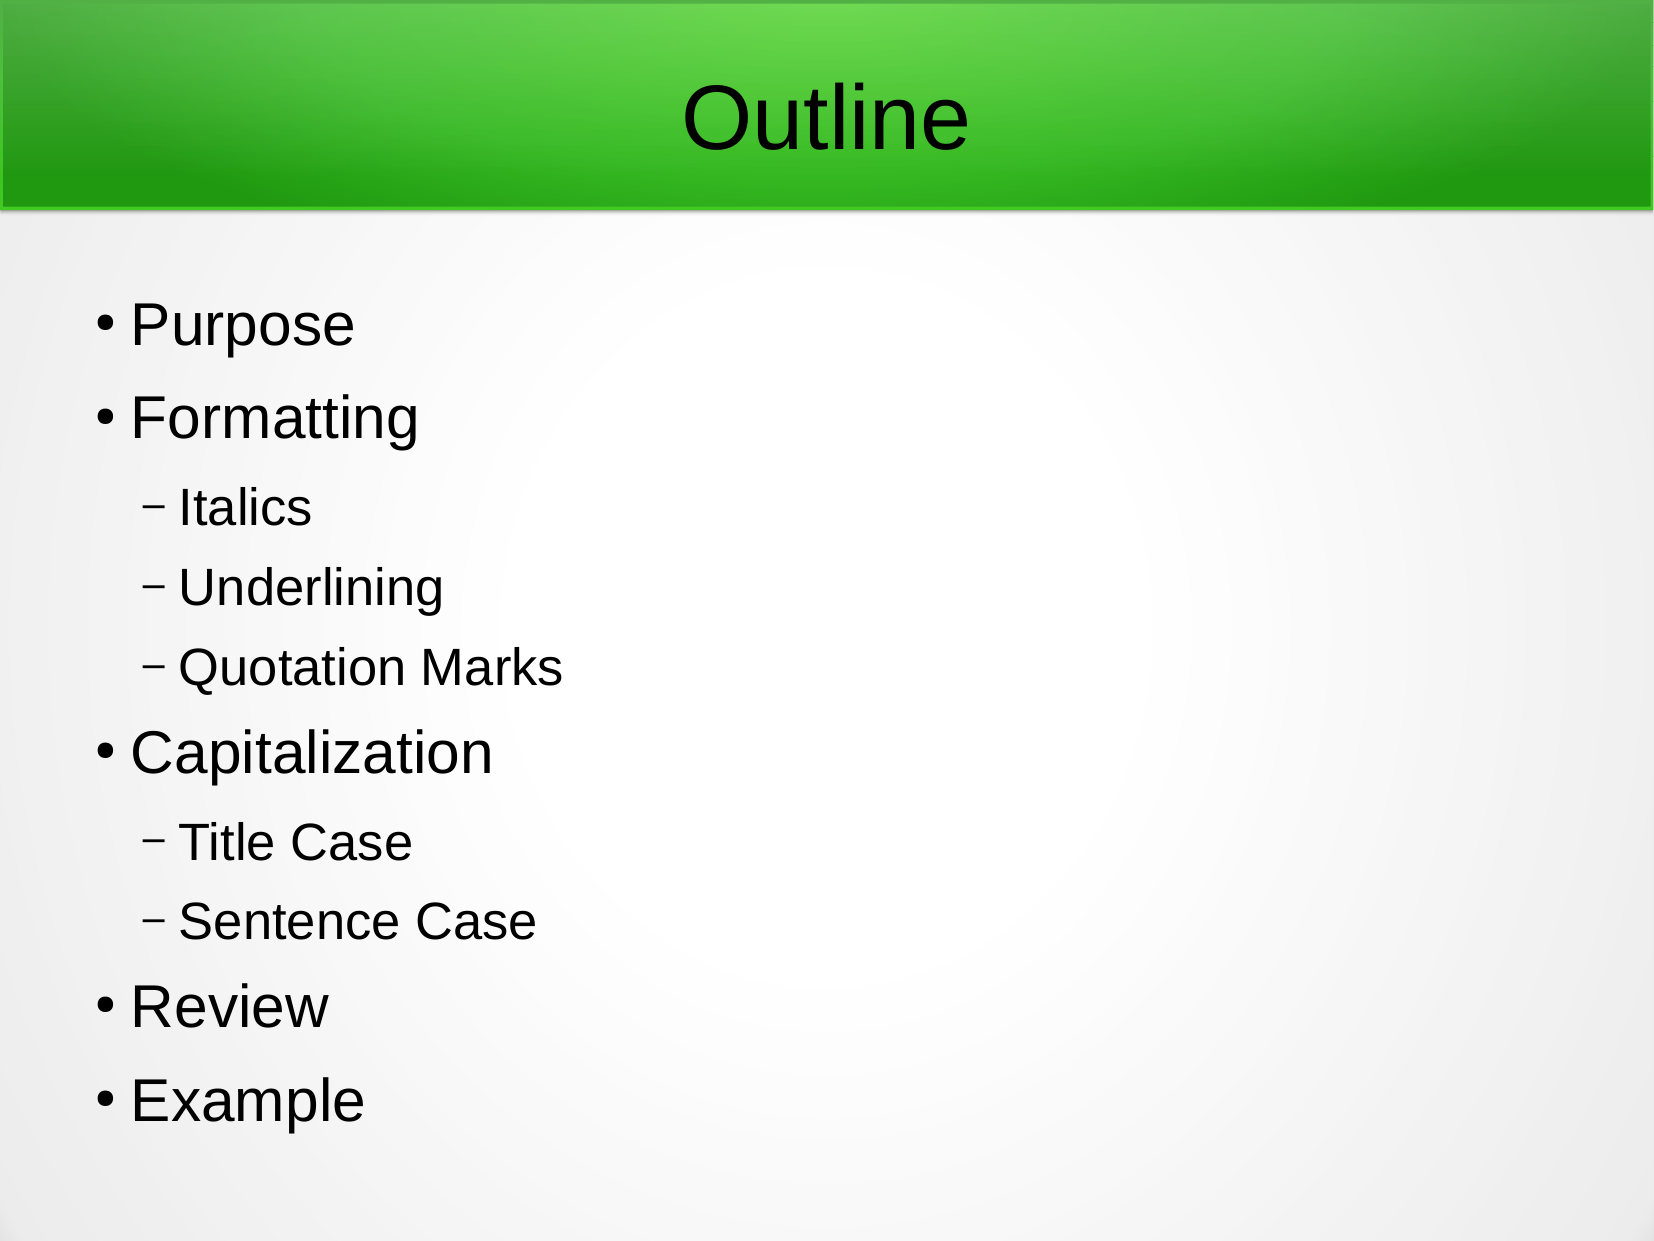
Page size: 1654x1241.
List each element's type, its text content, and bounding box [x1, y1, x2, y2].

list Purpose Formatting Italics Underlining Quotation Marks Capitalization Title Case Sentence Case Review Example [82, 290, 1571, 1141]
title Outline [82, 47, 1571, 189]
